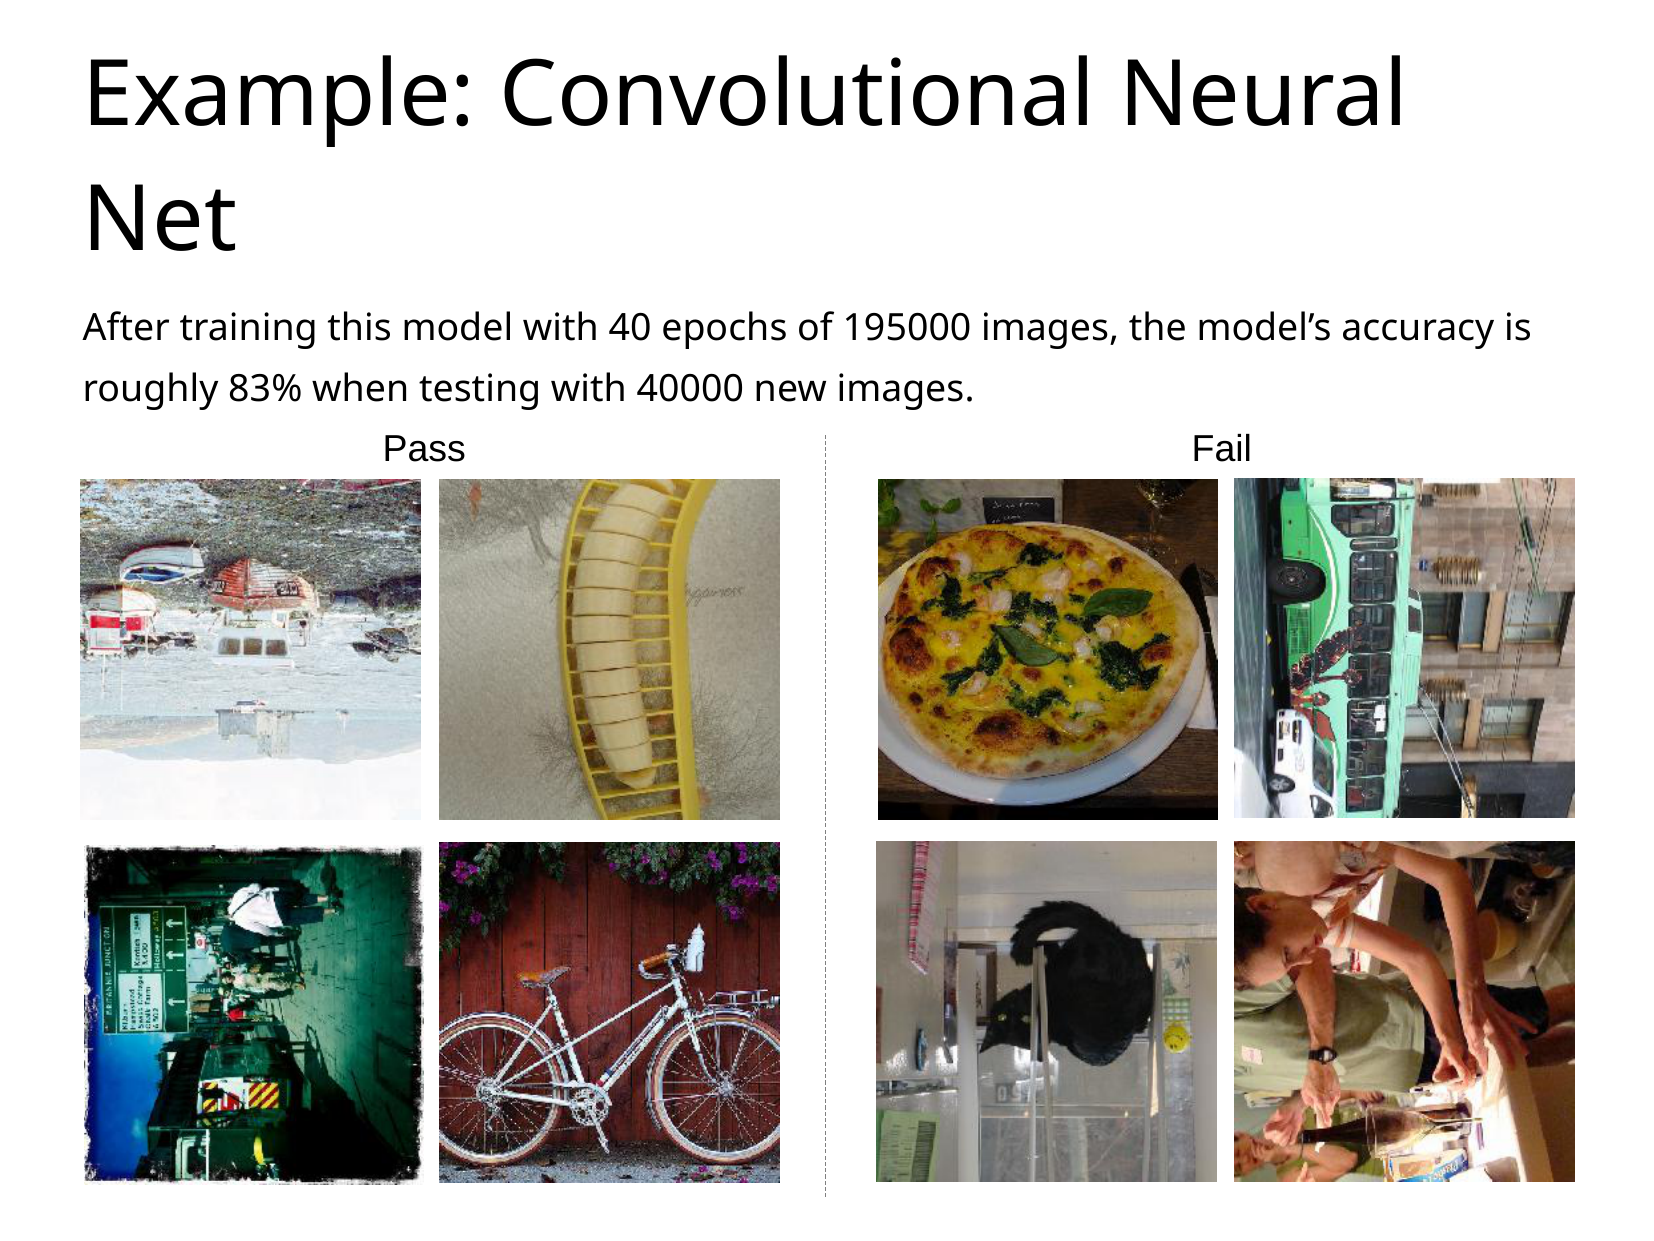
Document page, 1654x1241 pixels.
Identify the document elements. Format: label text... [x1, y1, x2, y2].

picture [1234, 841, 1575, 1182]
picture [84, 845, 424, 1186]
picture [439, 842, 780, 1183]
text_box Fail [1176, 420, 1267, 477]
picture [1234, 478, 1575, 818]
picture [439, 479, 780, 820]
picture [878, 479, 1218, 820]
title Example: Convolutional Neural Net [82, 49, 1571, 257]
text_box Pass [367, 420, 481, 477]
picture [80, 479, 421, 820]
list After training this model with 40 epochs of 195000 images, the model’s accuracy is roughly 83% when testing with 40000 new images. [82, 290, 1571, 436]
picture [876, 841, 1217, 1182]
